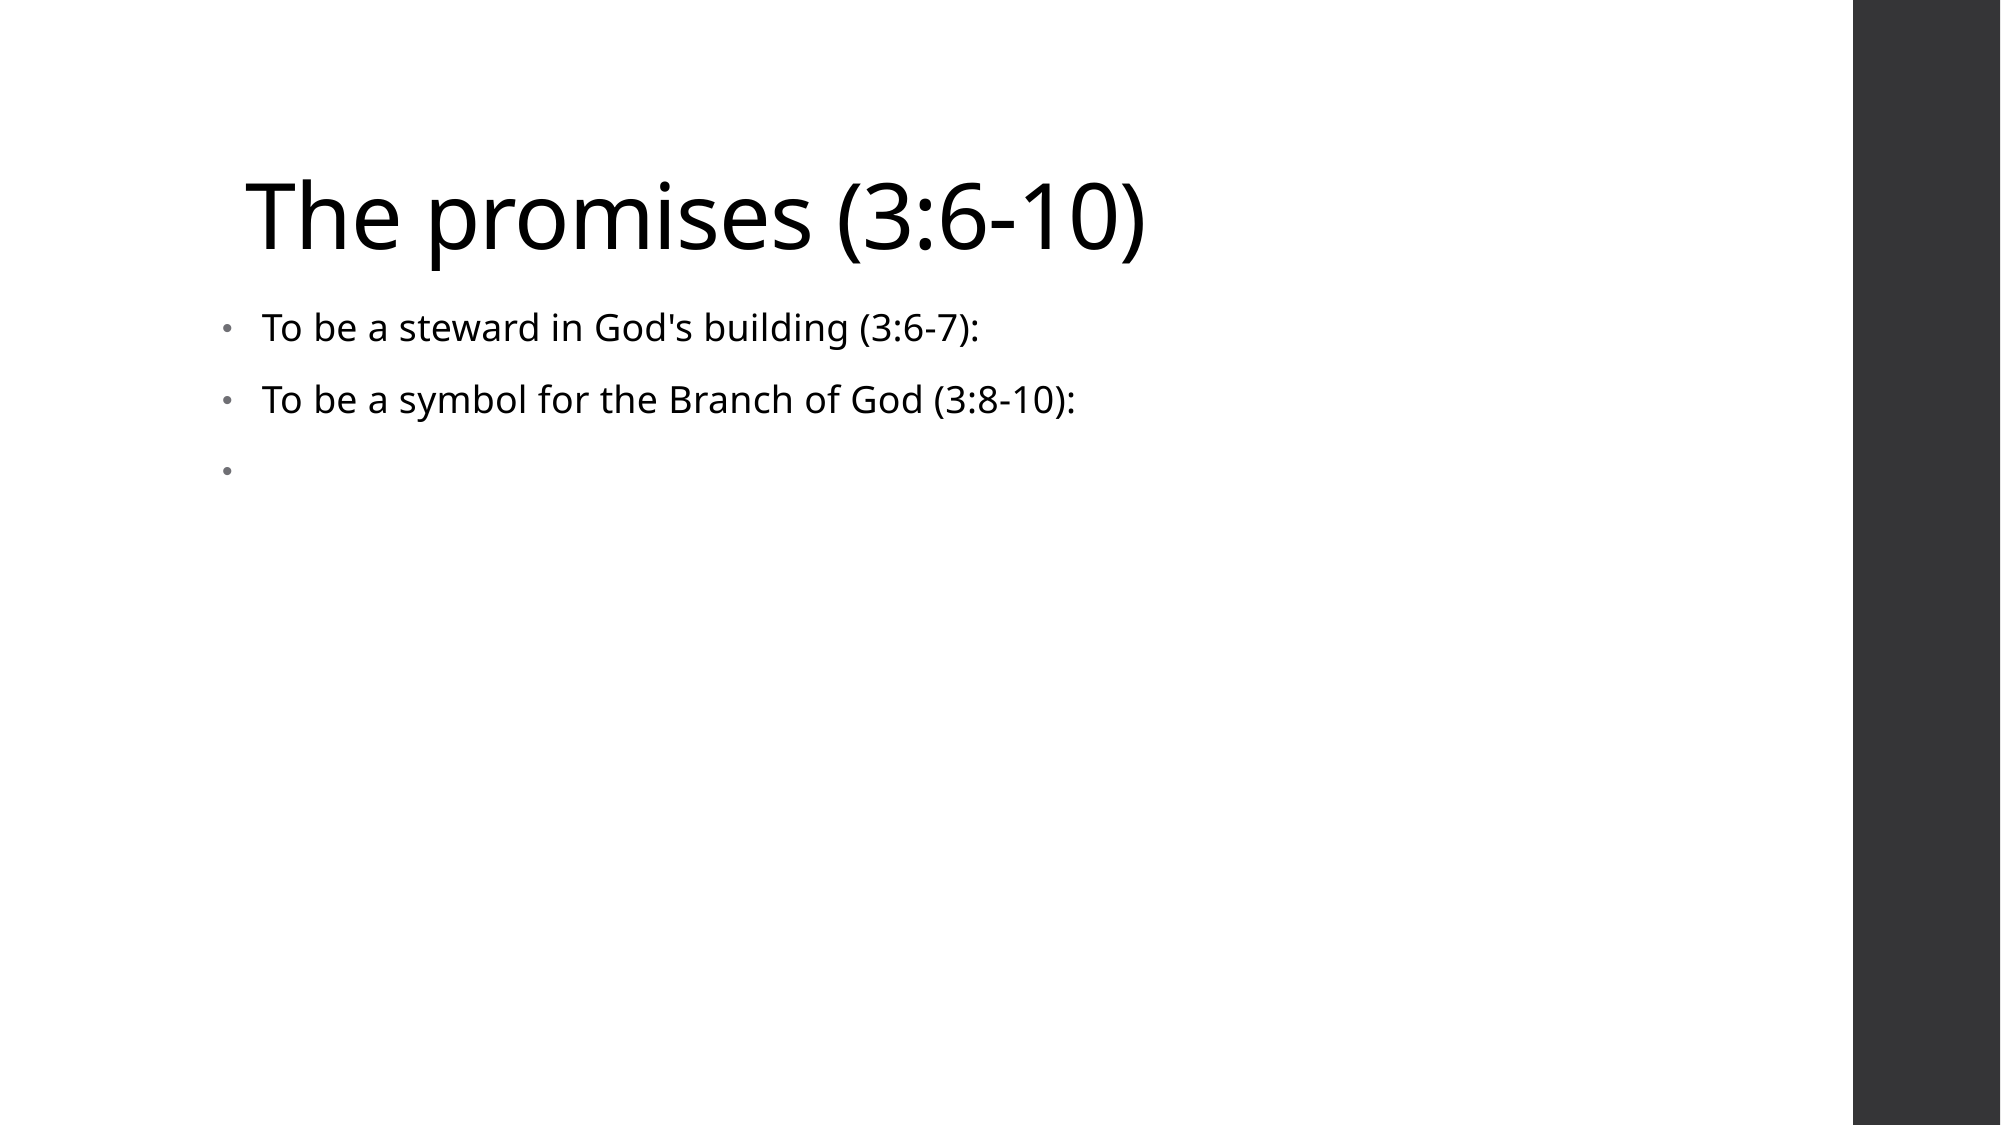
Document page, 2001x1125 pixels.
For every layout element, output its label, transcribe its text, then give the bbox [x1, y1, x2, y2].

title The promises (3:6-10) [206, 60, 1797, 278]
list To be a steward in God's building (3:6-7): To be a symbol for the Branch of God (3:8-10): [206, 299, 1617, 1014]
